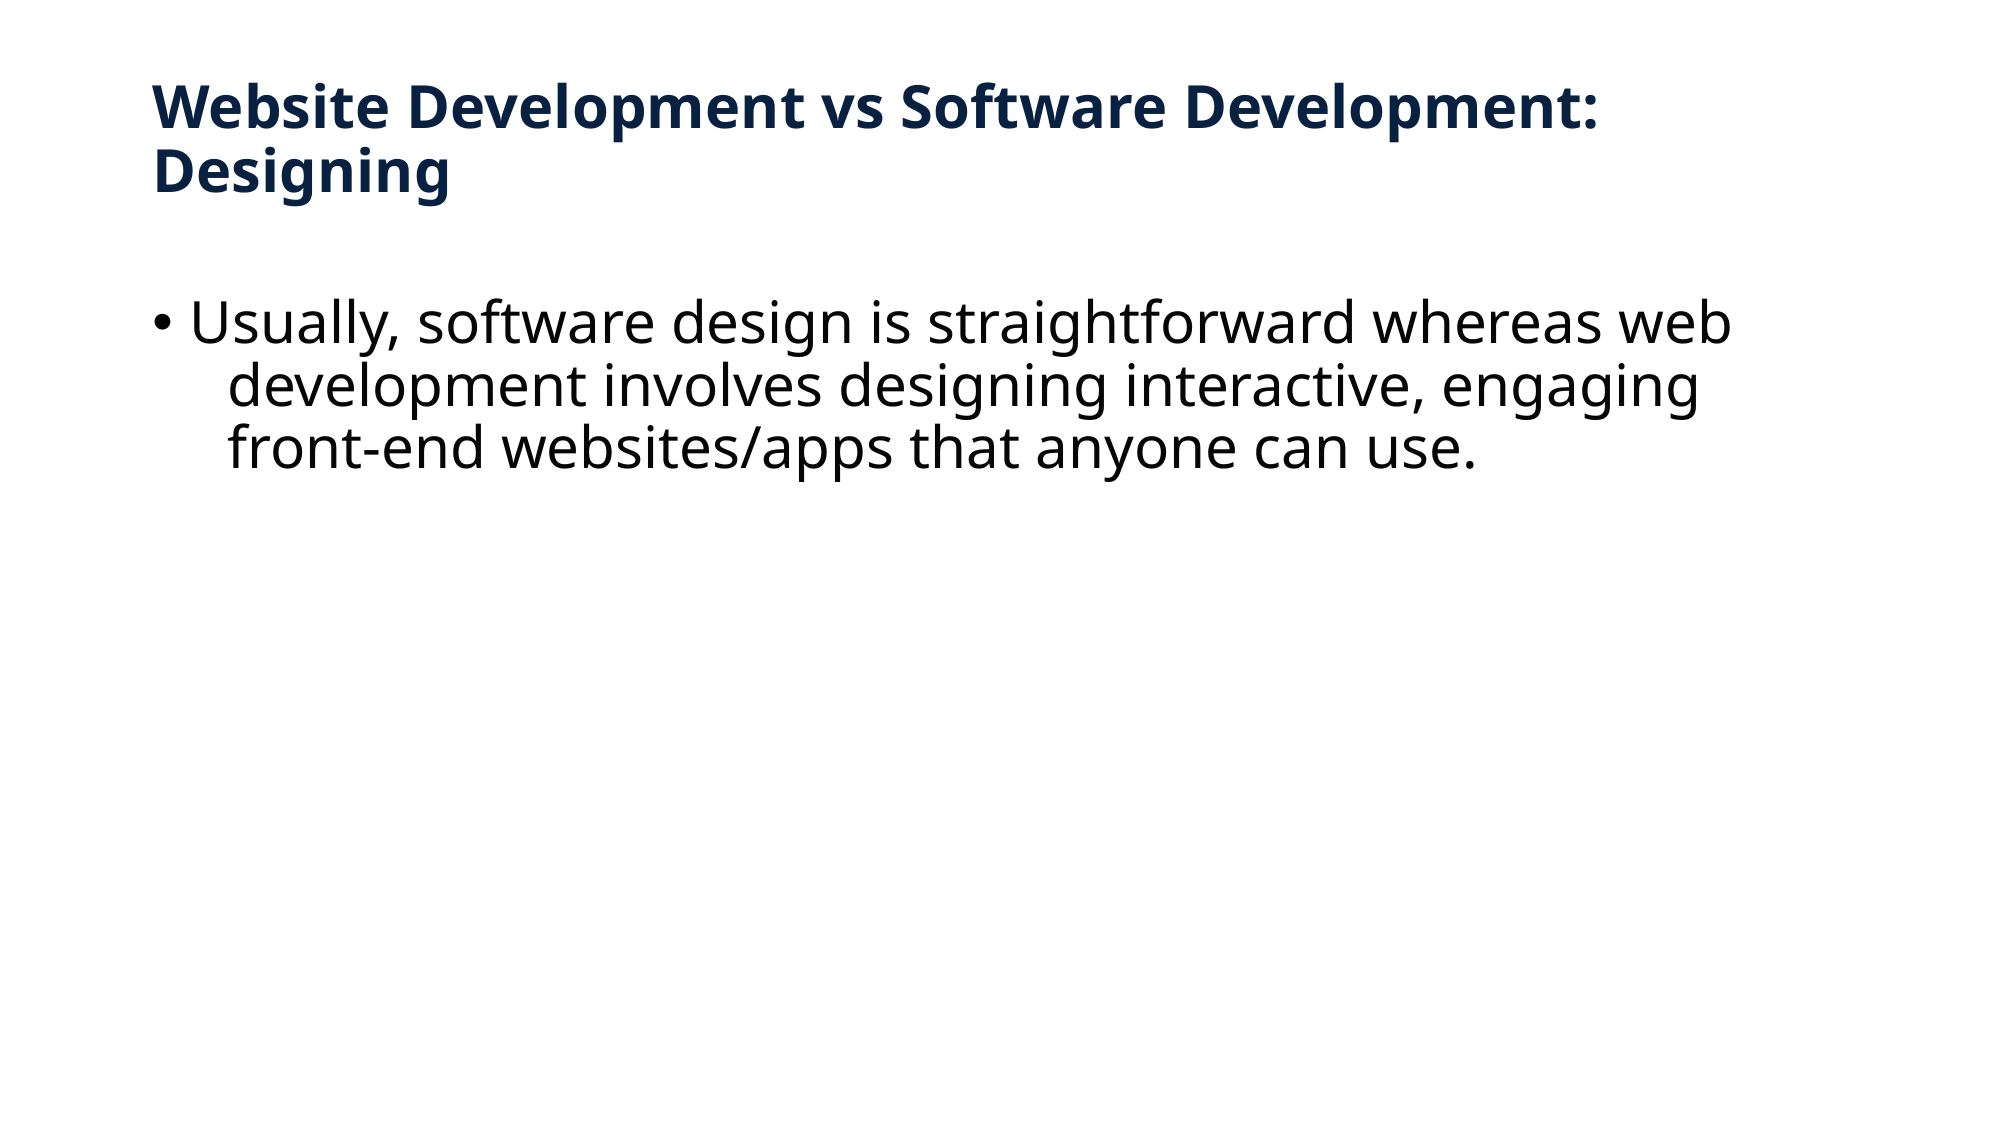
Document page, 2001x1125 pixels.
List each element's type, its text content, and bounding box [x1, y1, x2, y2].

list Usually, software design is straightforward whereas web development involves designing interactive, engaging front-end websites/apps that anyone can use. [137, 285, 1863, 1000]
title Website Development vs Software Development: Designing [137, 68, 1863, 285]
